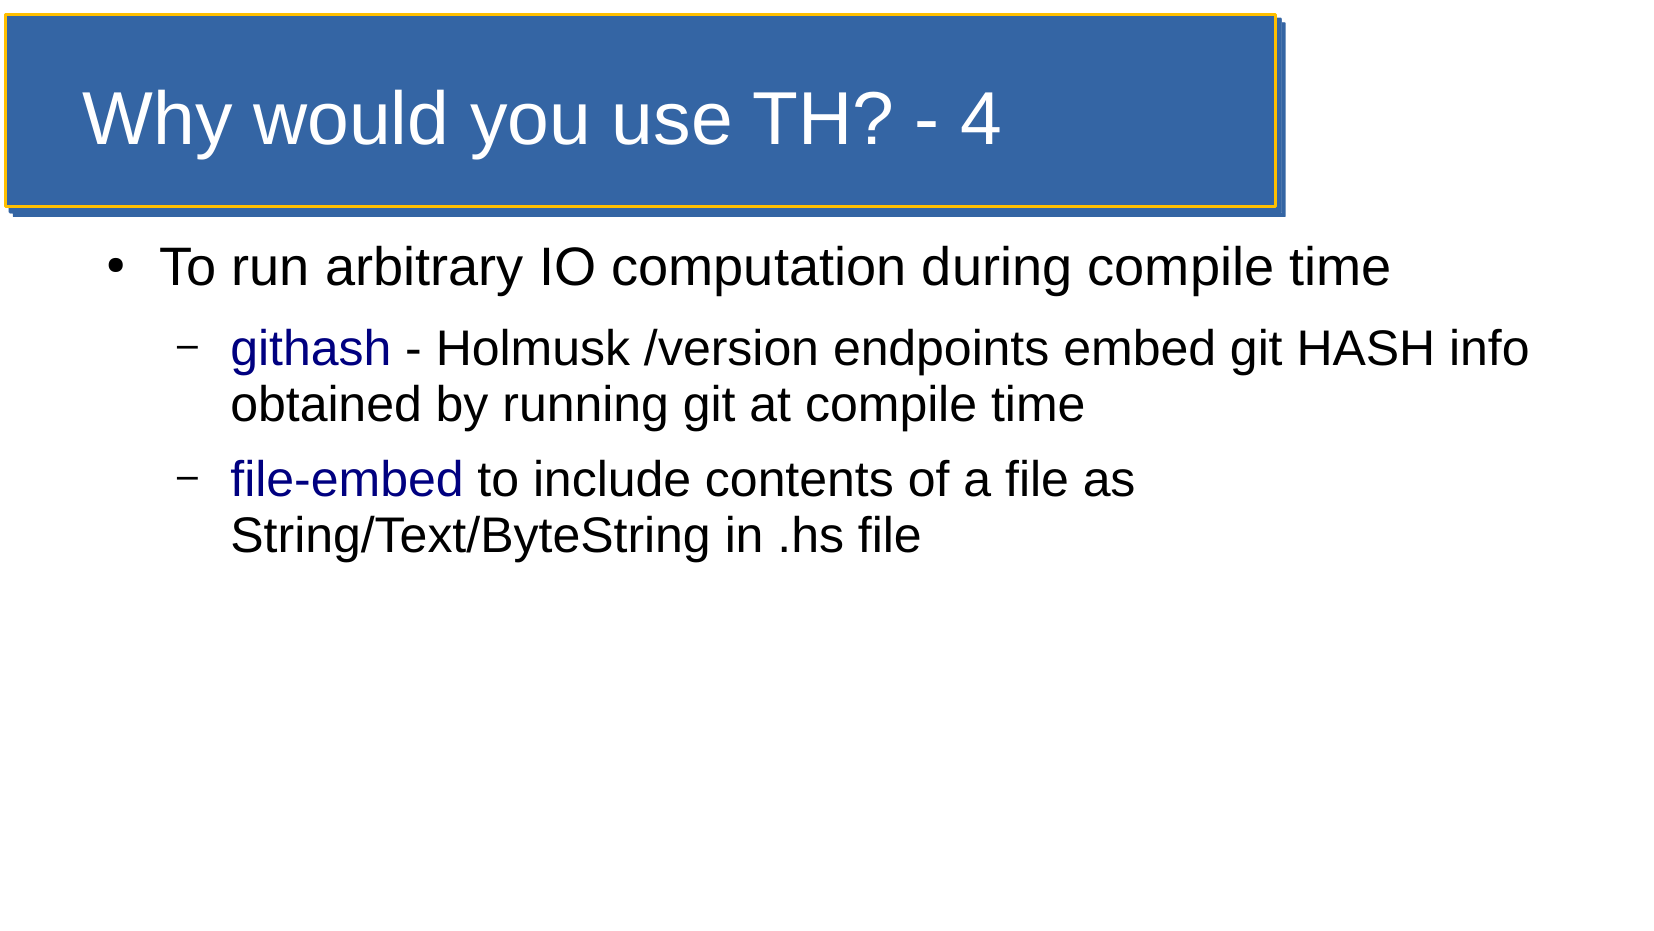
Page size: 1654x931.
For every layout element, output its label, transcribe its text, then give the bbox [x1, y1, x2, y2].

title Why would you use TH? - 4 [82, 44, 1235, 192]
list To run arbitrary IO computation during compile time githash - Holmusk /version endpoints embed git HASH info obtained by running git at compile time file-embed to include contents of a file as String/Text/ByteString in .hs file [88, 236, 1613, 863]
